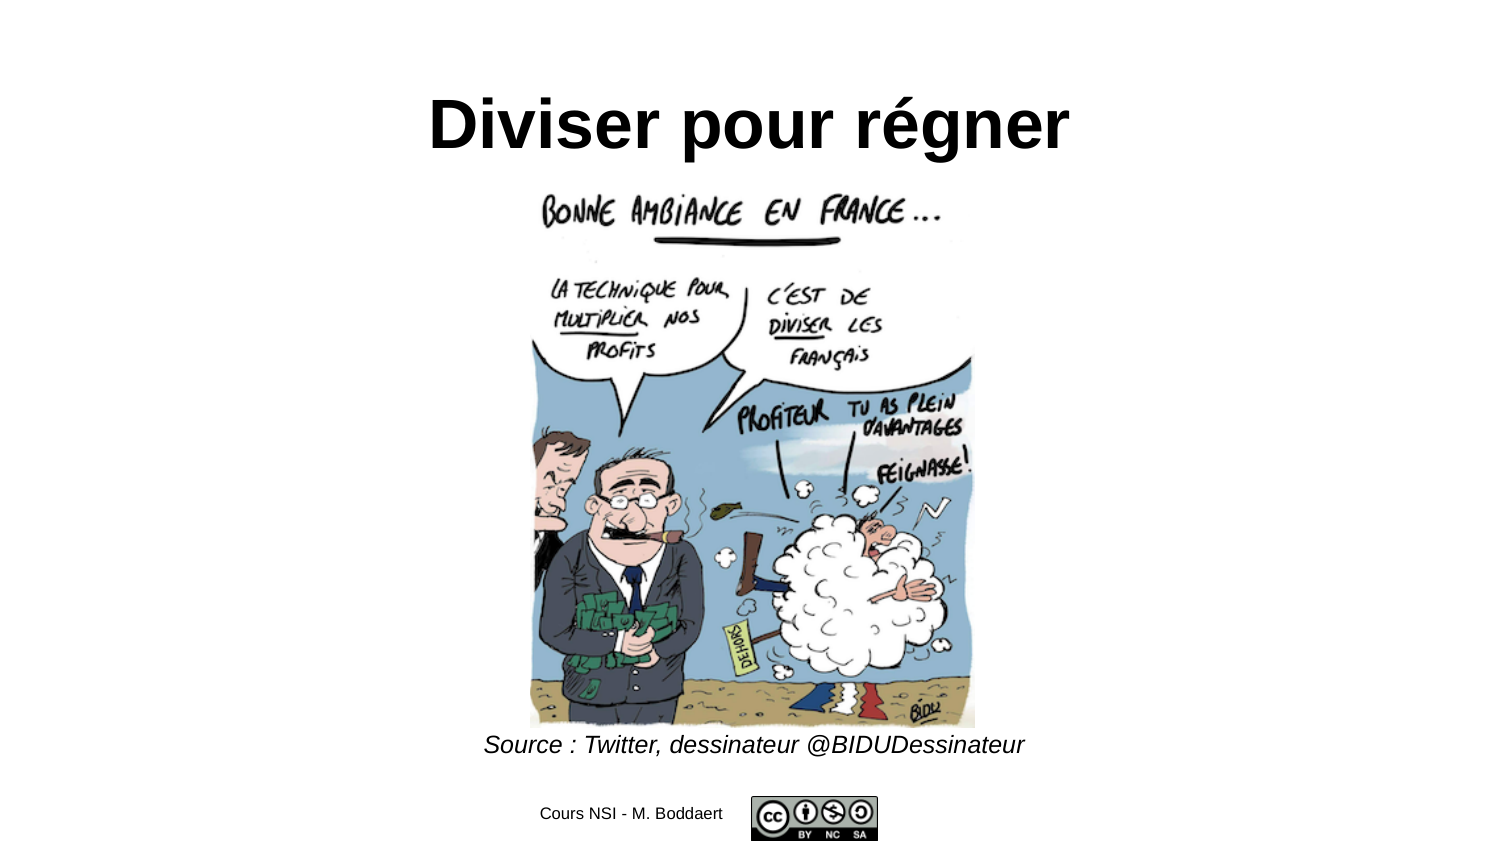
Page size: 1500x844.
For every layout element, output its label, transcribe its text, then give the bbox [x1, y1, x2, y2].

text_box Source : Twitter, dessinateur @BIDUDessinateur [468, 723, 1037, 767]
picture [751, 796, 878, 841]
picture [530, 188, 975, 723]
title Diviser pour régner [51, 63, 1449, 178]
